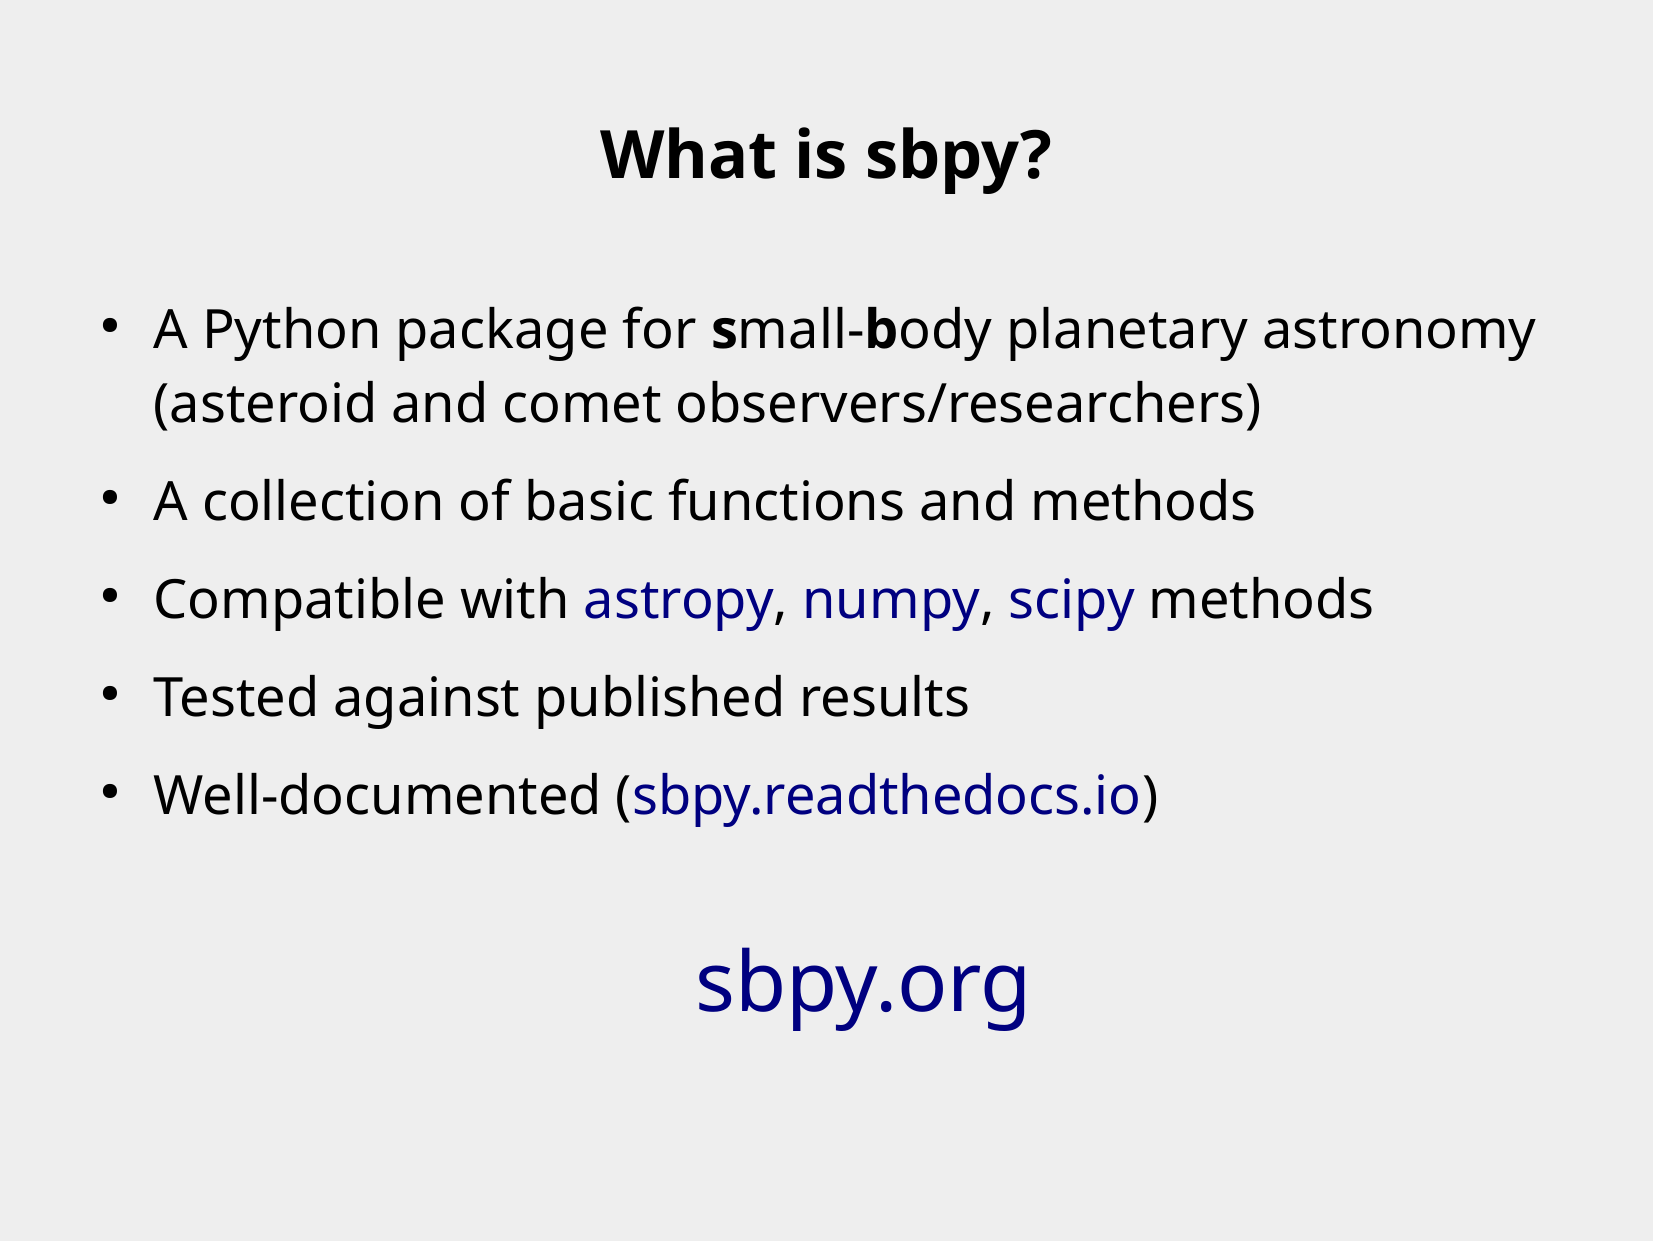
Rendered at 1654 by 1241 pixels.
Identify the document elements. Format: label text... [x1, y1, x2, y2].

title What is sbpy? [82, 49, 1571, 257]
text_box sbpy.org [680, 915, 1051, 1044]
list A Python package for small-body planetary astronomy (asteroid and comet observers/researchers) A collection of basic functions and methods Compatible with astropy, numpy, scipy methods Tested against published results Well-documented (sbpy.readthedocs.io) [82, 290, 1571, 1010]
